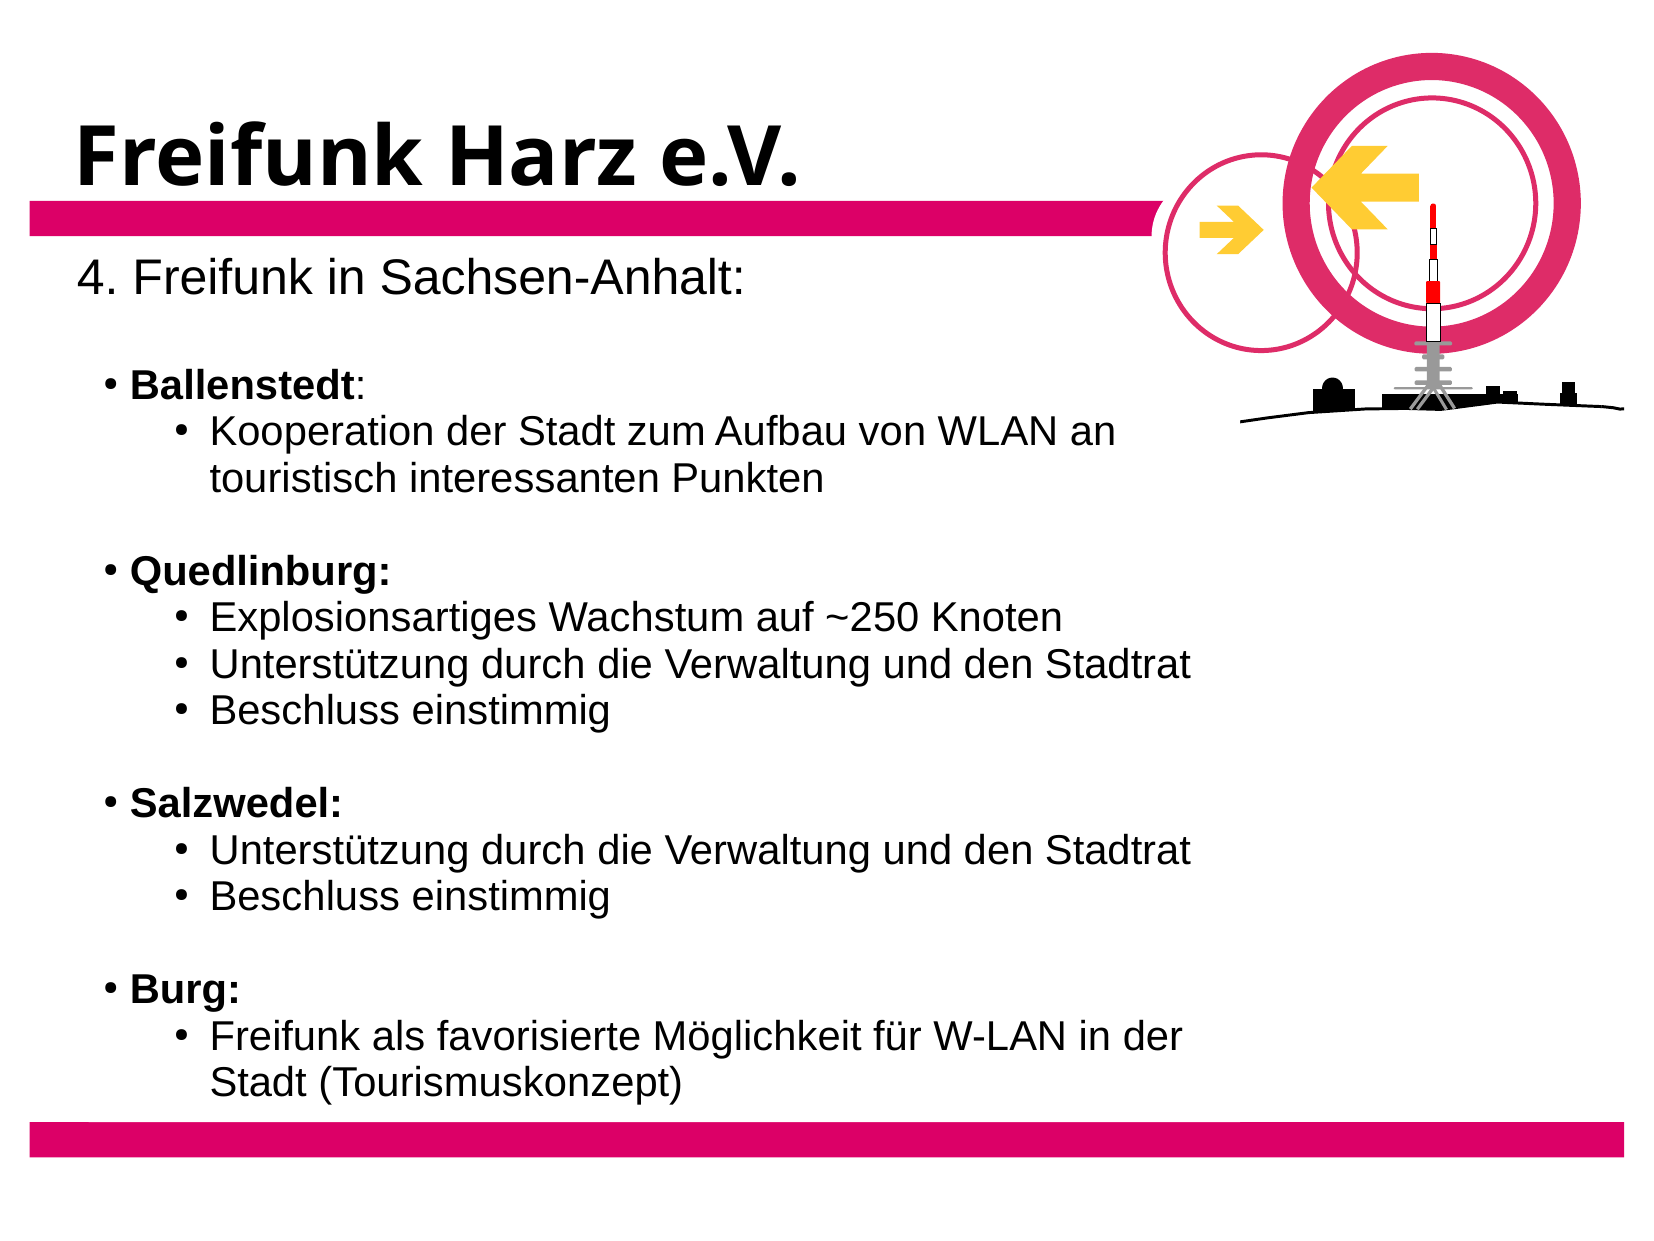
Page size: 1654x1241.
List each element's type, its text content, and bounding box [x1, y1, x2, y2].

subtitle 4. Freifunk in Sachsen-Anhalt: [76, 218, 798, 337]
text_box Ballenstedt: Kooperation der Stadt zum Aufbau von WLAN an touristisch interessanten Punkten Quedlinburg: Explosionsartiges Wachstum auf ~250 Knoten Unterstützung durch die Verwaltung und den Stadtrat Beschluss einstimmig Salzwedel: Unterstützung durch die Verwaltung und den Stadtrat Beschluss einstimmig Burg: Freifunk als favorisierte Möglichkeit für W-LAN in der Stadt (Tourismuskonzept) [88, 354, 1241, 1123]
